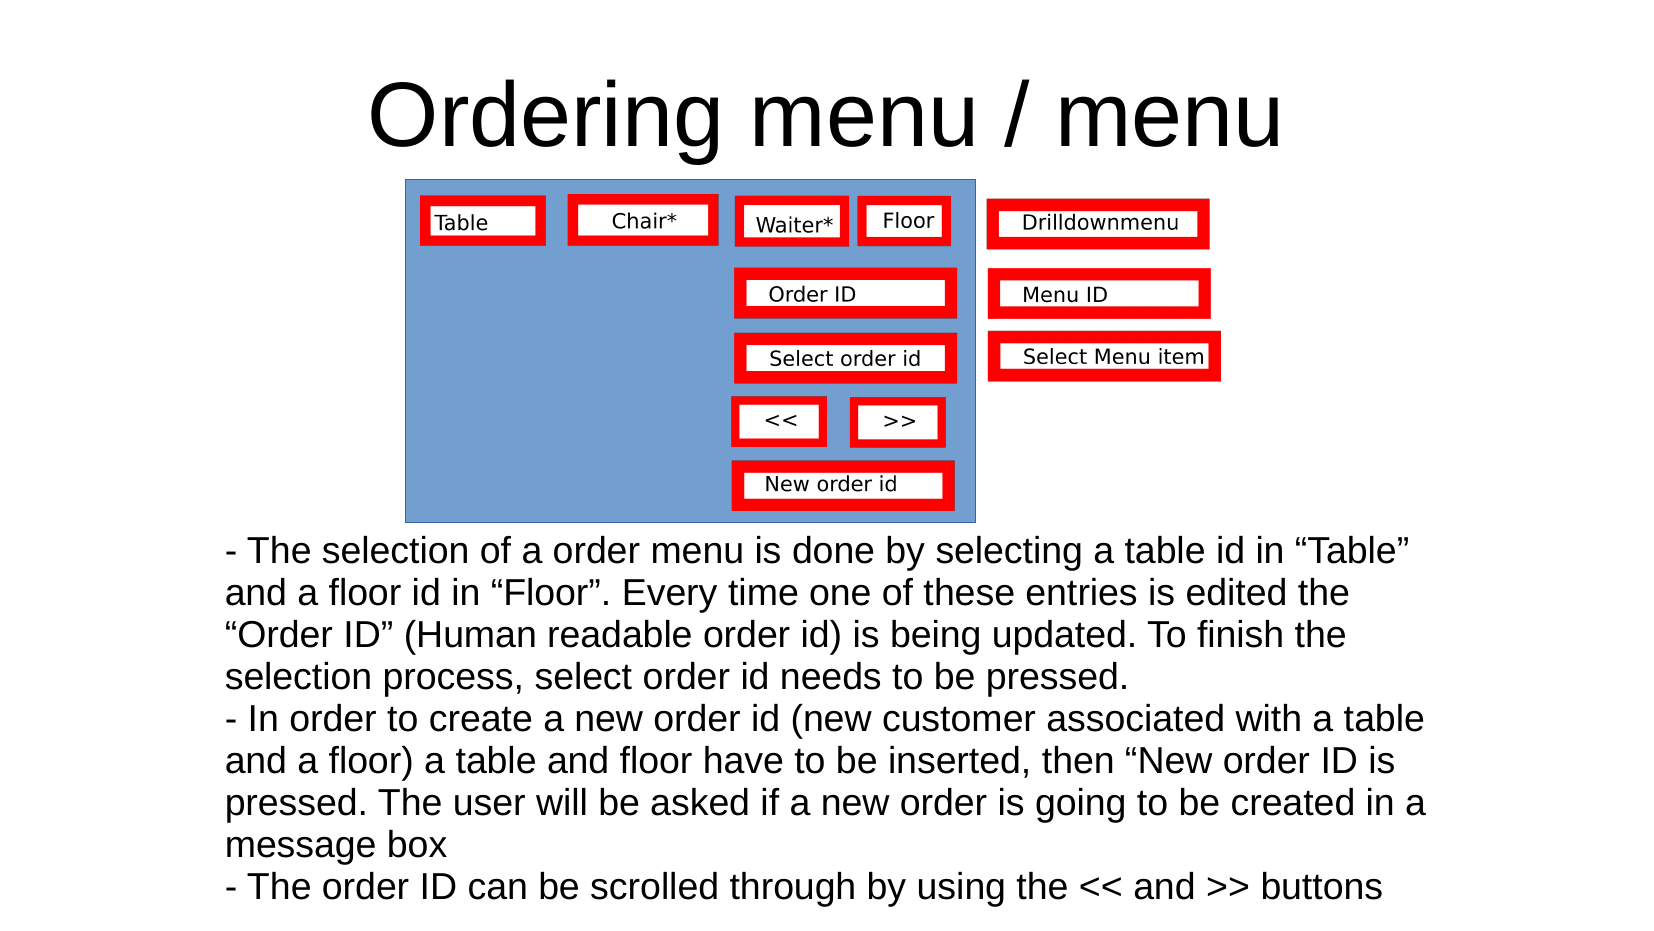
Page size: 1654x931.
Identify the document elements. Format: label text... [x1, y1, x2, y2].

text_box - The selection of a order menu is done by selecting a table id in “Table” and a floor id in “Floor”. Every time one of these entries is edited the “Order ID” (Human readable order id) is being updated. To finish the selection process, select order id needs to be pressed. - In order to create a new order id (new customer associated with a table and a floor) a table and floor have to be inserted, then “New order ID is pressed. The user will be asked if a new order is going to be created in a message box - The order ID can be scrolled through by using the << and >> buttons [210, 522, 1471, 915]
title Ordering menu / menu [82, 37, 1571, 193]
text_box [405, 193, 976, 522]
picture [420, 194, 1221, 511]
